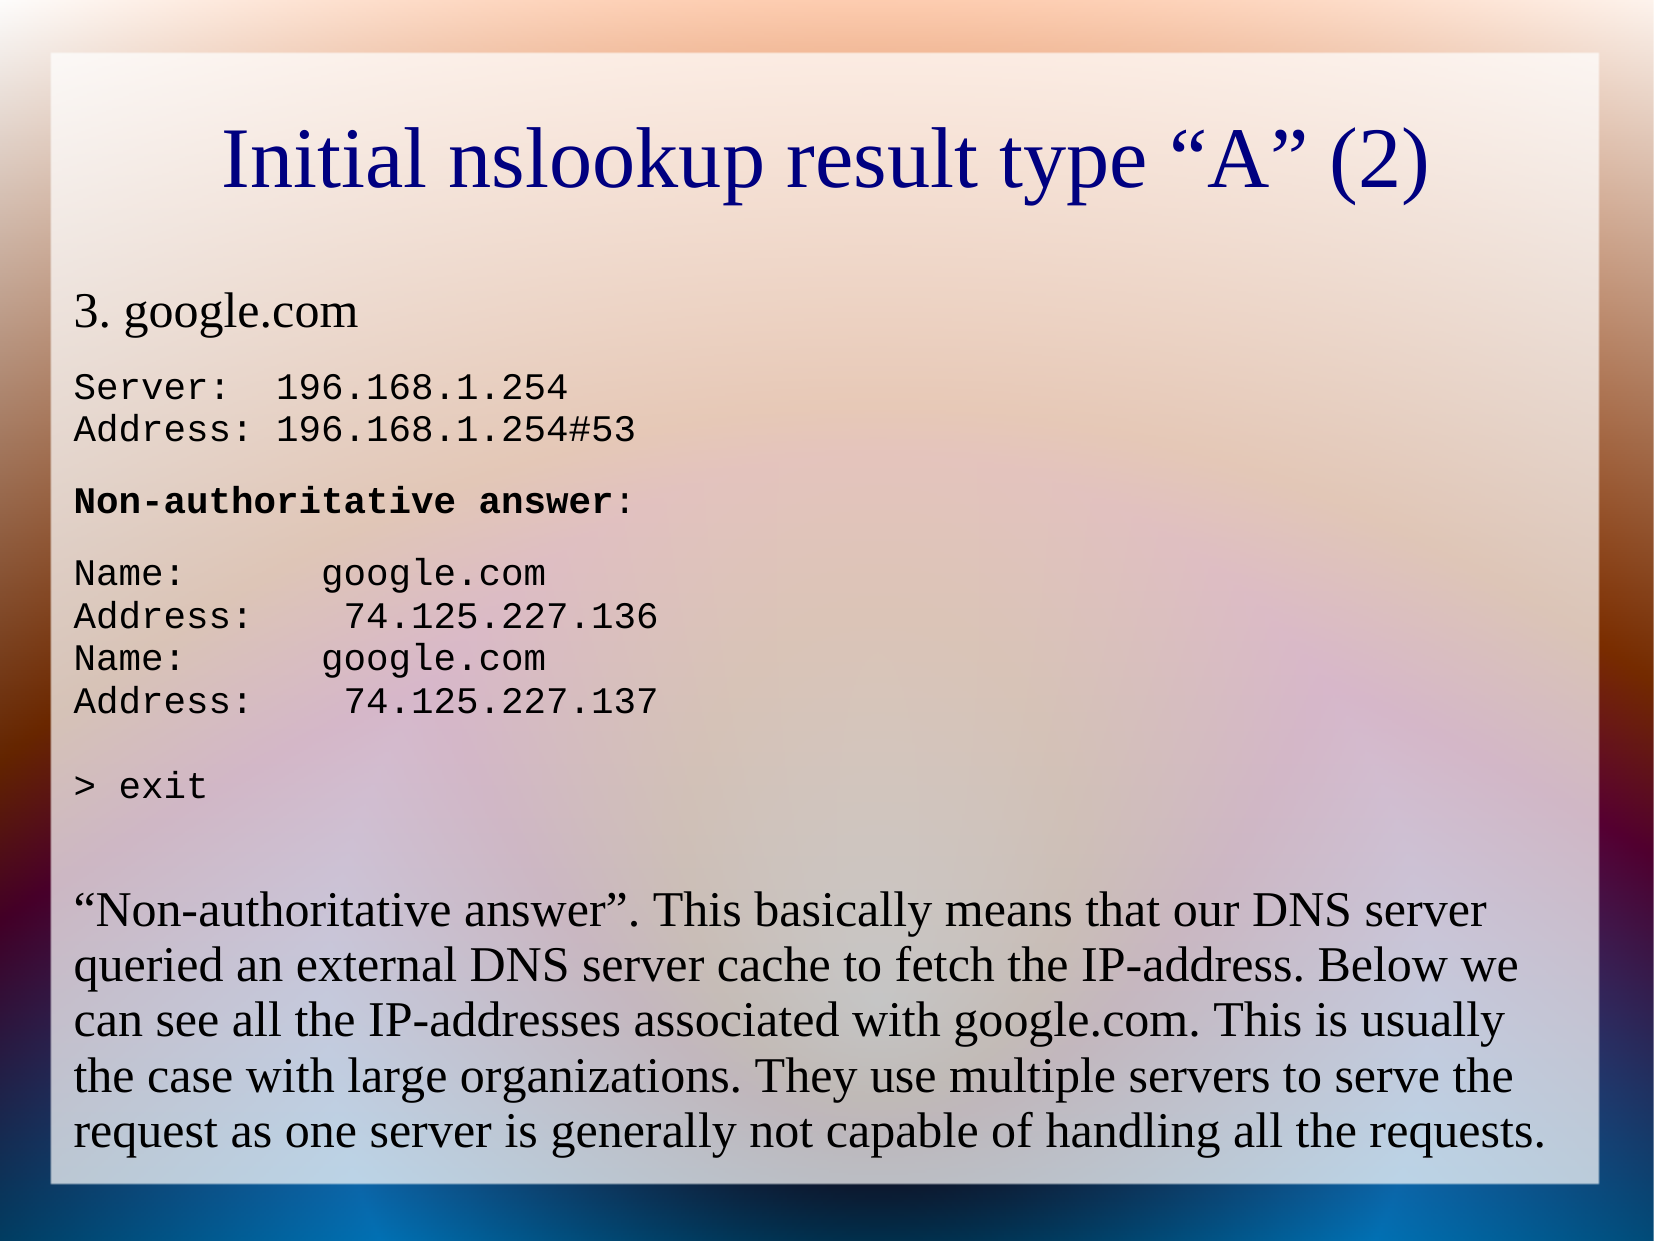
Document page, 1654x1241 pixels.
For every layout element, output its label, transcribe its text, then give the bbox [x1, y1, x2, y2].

title Initial nslookup result type “A” (2) [82, 55, 1571, 263]
picture [0, 0, 1654, 1241]
list 3. google.com Server: 196.168.1.254 Address: 196.168.1.254#53 Non-authoritative answer: Name: google.com Address: 74.125.227.136 Name: google.com Address: 74.125.227.137 > exit “Non-authoritative answer”. This basically means that our DNS server queried an external DNS server cache to fetch the IP-address. Below we can see all the IP-addresses associated with google.com. This is usually the case with large organizations. They use multiple servers to serve the request as one server is generally not capable of handling all the requests. [73, 283, 1562, 1226]
